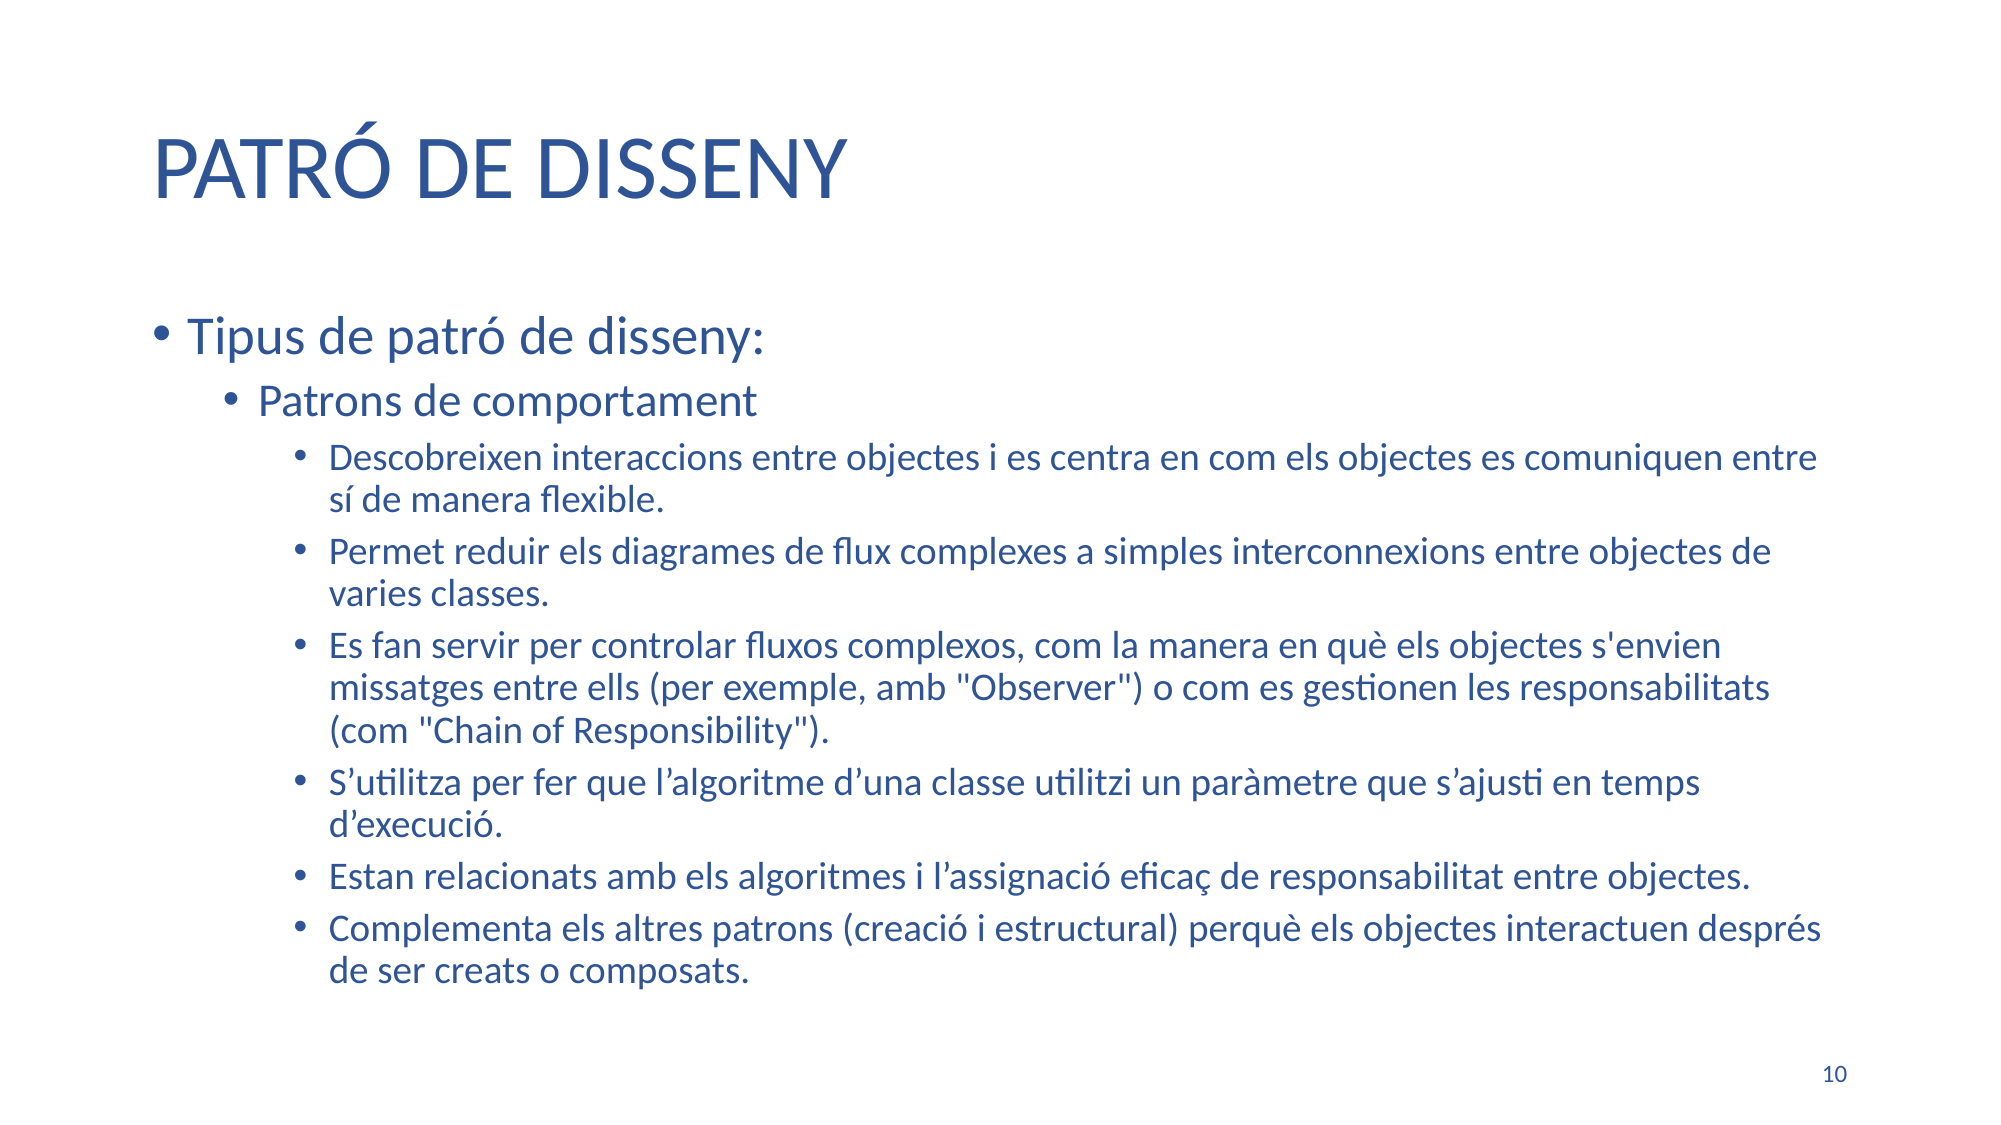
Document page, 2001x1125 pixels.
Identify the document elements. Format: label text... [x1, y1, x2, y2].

title PATRÓ DE DISSENY [137, 59, 1863, 278]
list Tipus de patró de disseny: Patrons de comportament Descobreixen interaccions entre objectes i es centra en com els objectes es comuniquen entre sí de manera flexible. Permet reduir els diagrames de flux complexes a simples interconnexions entre objectes de varies classes. Es fan servir per controlar fluxos complexos, com la manera en què els objectes s'envien missatges entre ells (per exemple, amb "Observer") o com es gestionen les responsabilitats (com "Chain of Responsibility"). S’utilitza per fer que l’algoritme d’una classe utilitzi un paràmetre que s’ajusti en temps d’execució. Estan relacionats amb els algoritmes i l’assignació eficaç de responsabilitat entre objectes. Complementa els altres patrons (creació i estructural) perquè els objectes interactuen després de ser creats o composats. [137, 299, 1863, 1014]
slide_number <number> [1412, 1042, 1863, 1103]
